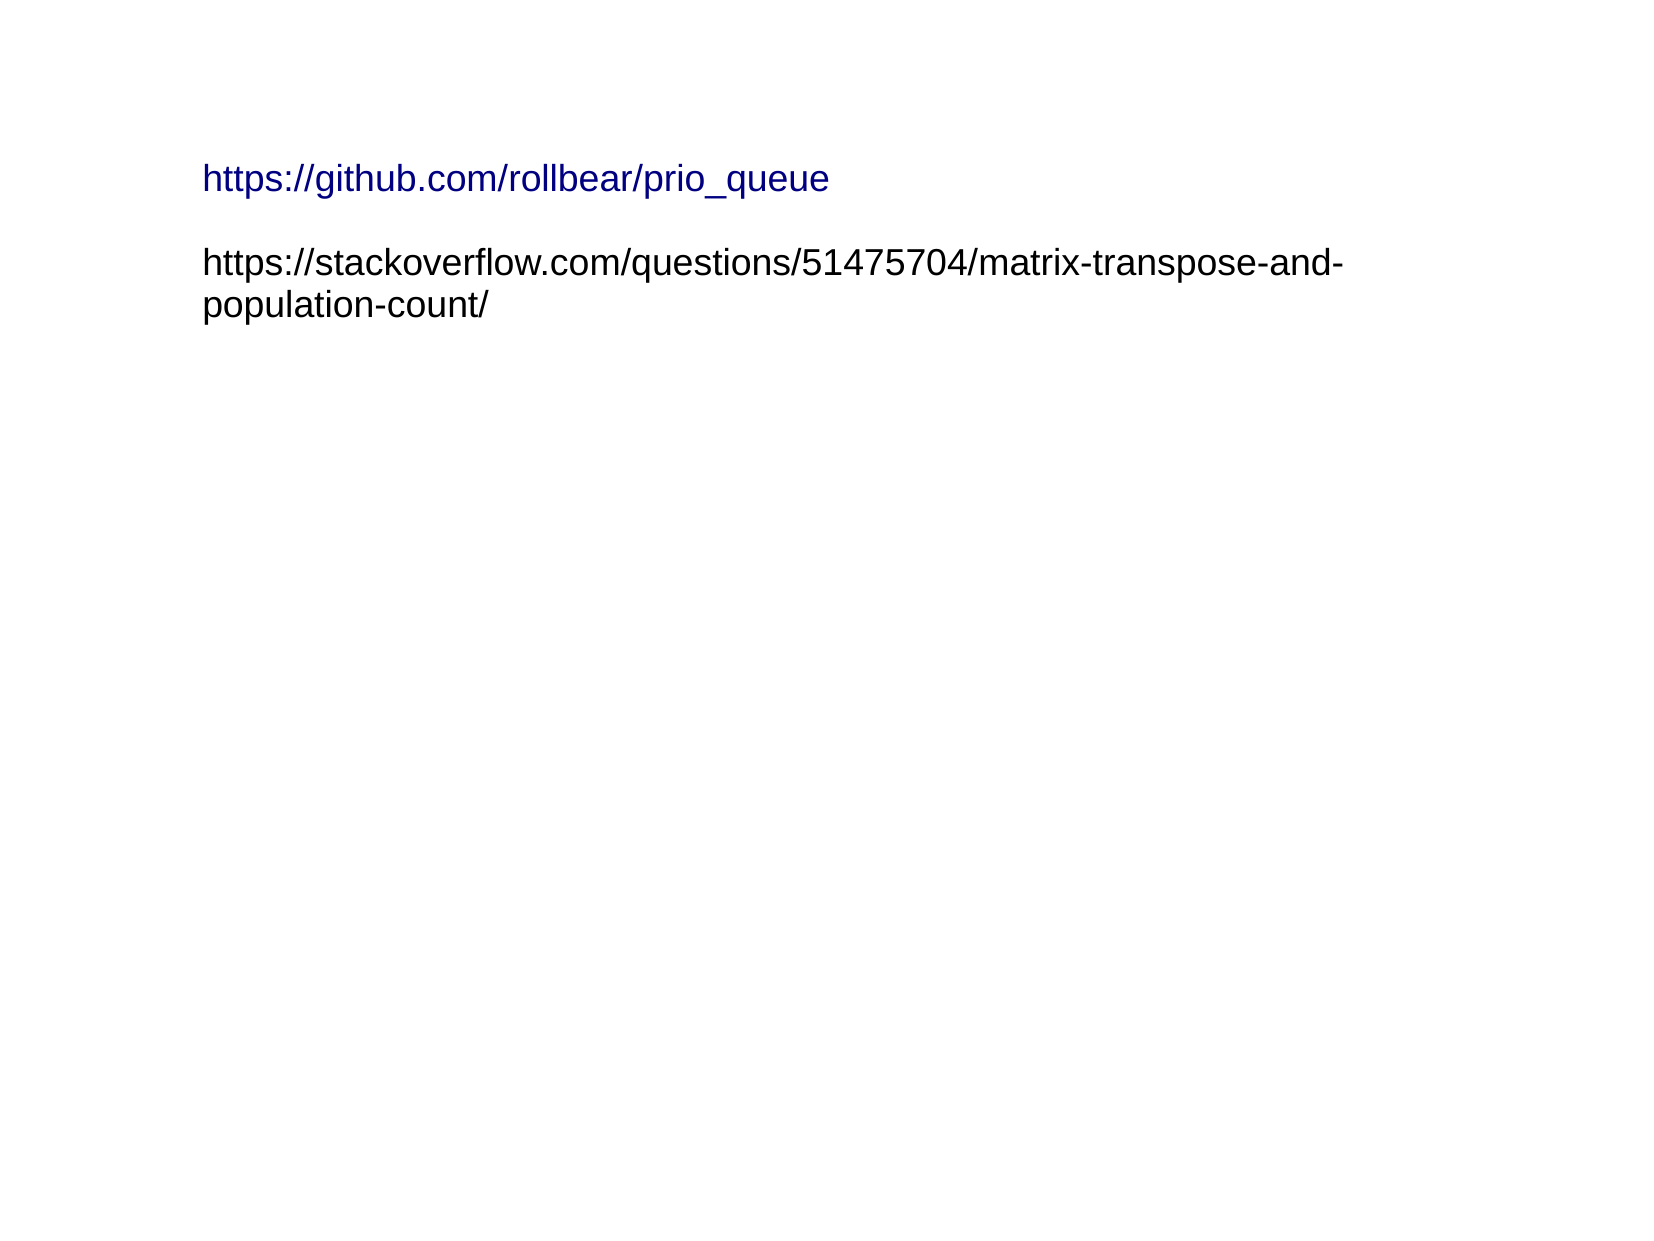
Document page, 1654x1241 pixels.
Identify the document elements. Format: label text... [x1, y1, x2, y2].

text_box https://github.com/rollbear/prio_queue https://stackoverflow.com/questions/51475704/matrix-transpose-and-population-count/ [187, 150, 1538, 333]
